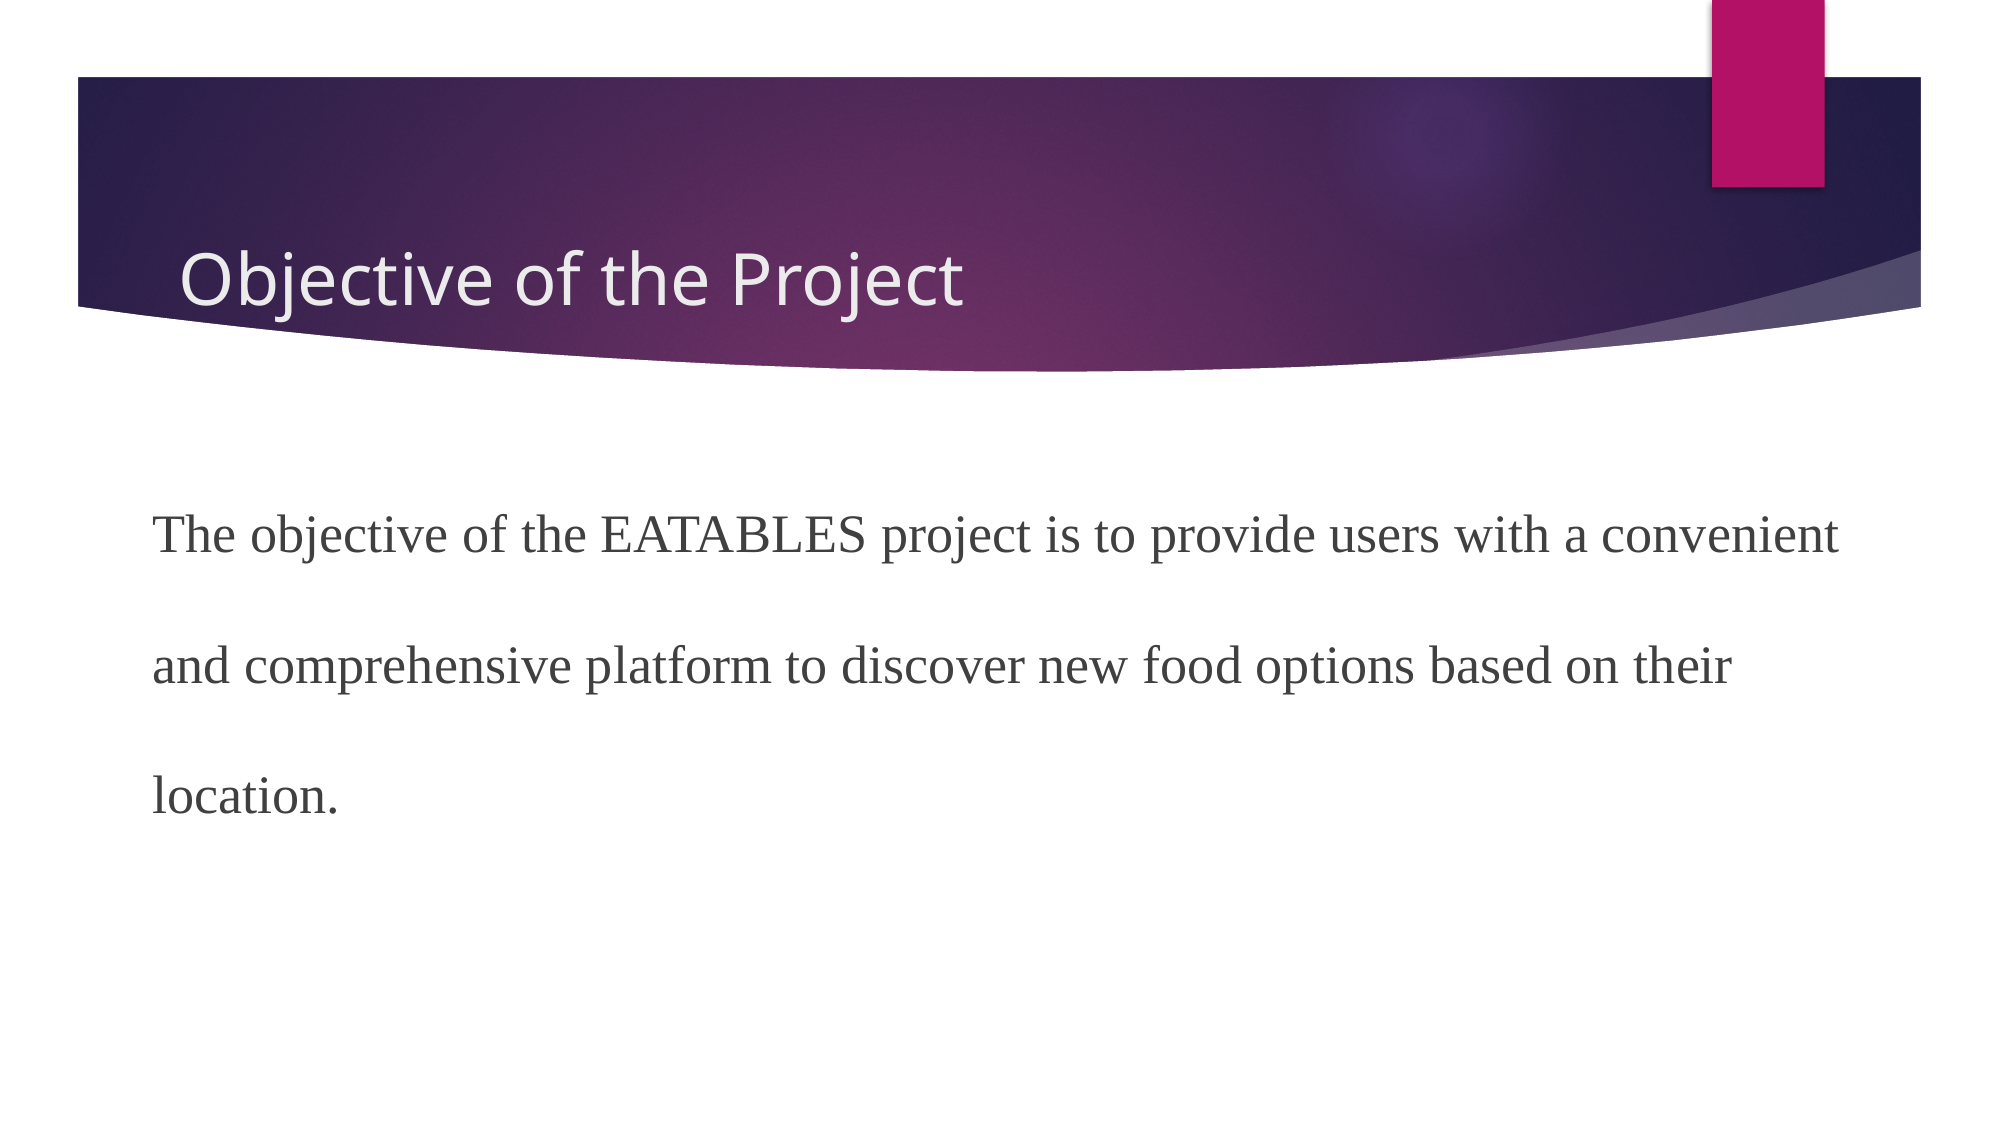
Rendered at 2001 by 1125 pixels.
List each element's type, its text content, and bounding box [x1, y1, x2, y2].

picture [1777, 78, 1920, 293]
title Objective of the Project [51, 139, 1777, 329]
list The objective of the EATABLES project is to provide users with a convenient and comprehensive platform to discover new food options based on their location. [137, 426, 1863, 1088]
table_cell Success [1521, 329, 1734, 354]
picture [270, 329, 1617, 371]
picture [79, 78, 1712, 139]
